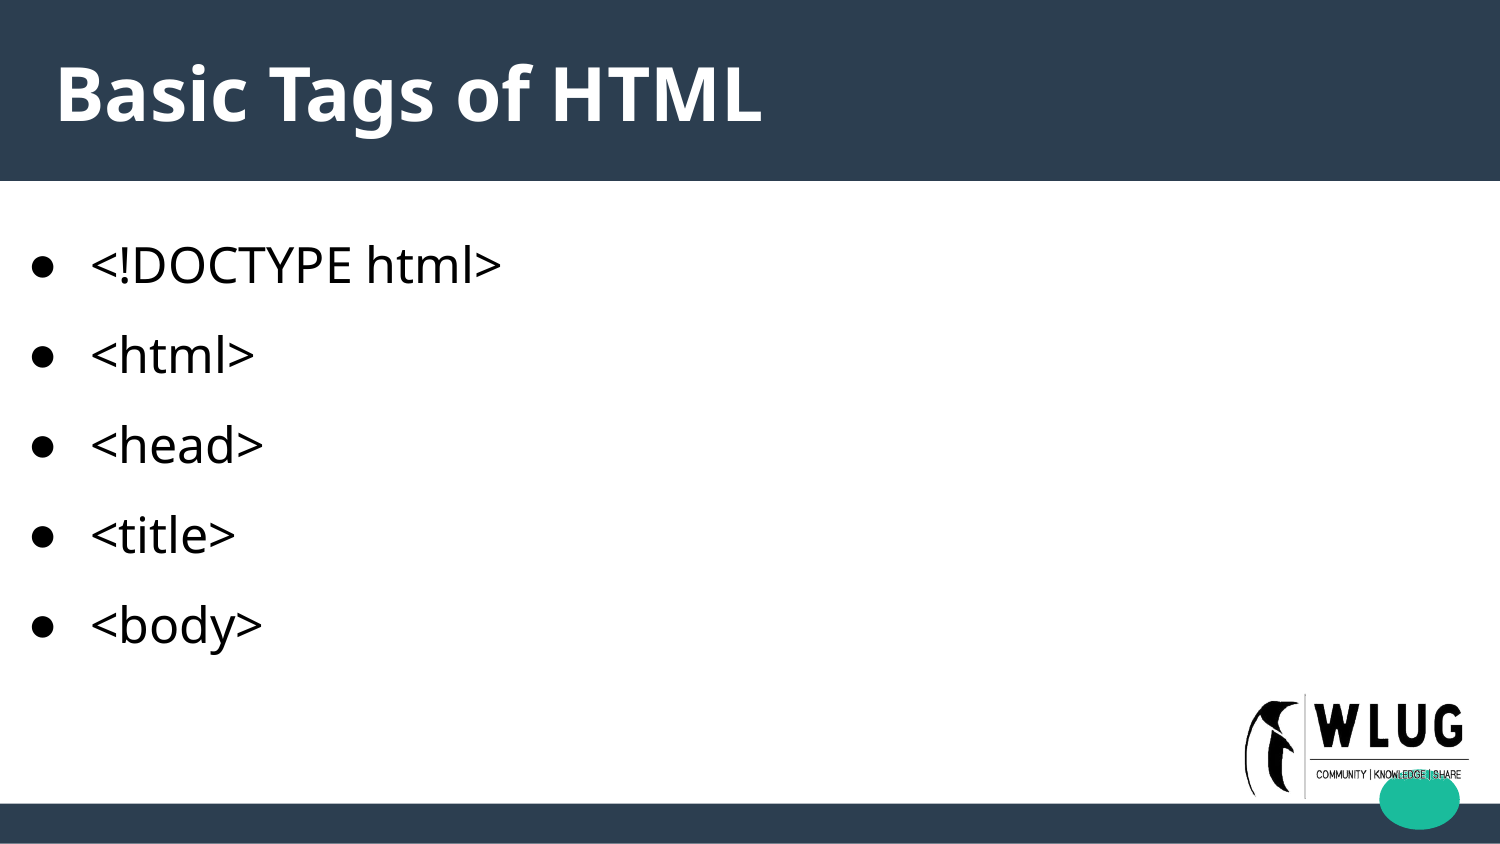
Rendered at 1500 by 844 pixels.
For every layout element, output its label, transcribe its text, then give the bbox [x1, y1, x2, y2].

list <!DOCTYPE html> <html> <head> <title> <body> [0, 188, 1500, 844]
title Basic Tags of HTML [39, 31, 1437, 135]
picture [1229, 686, 1477, 804]
